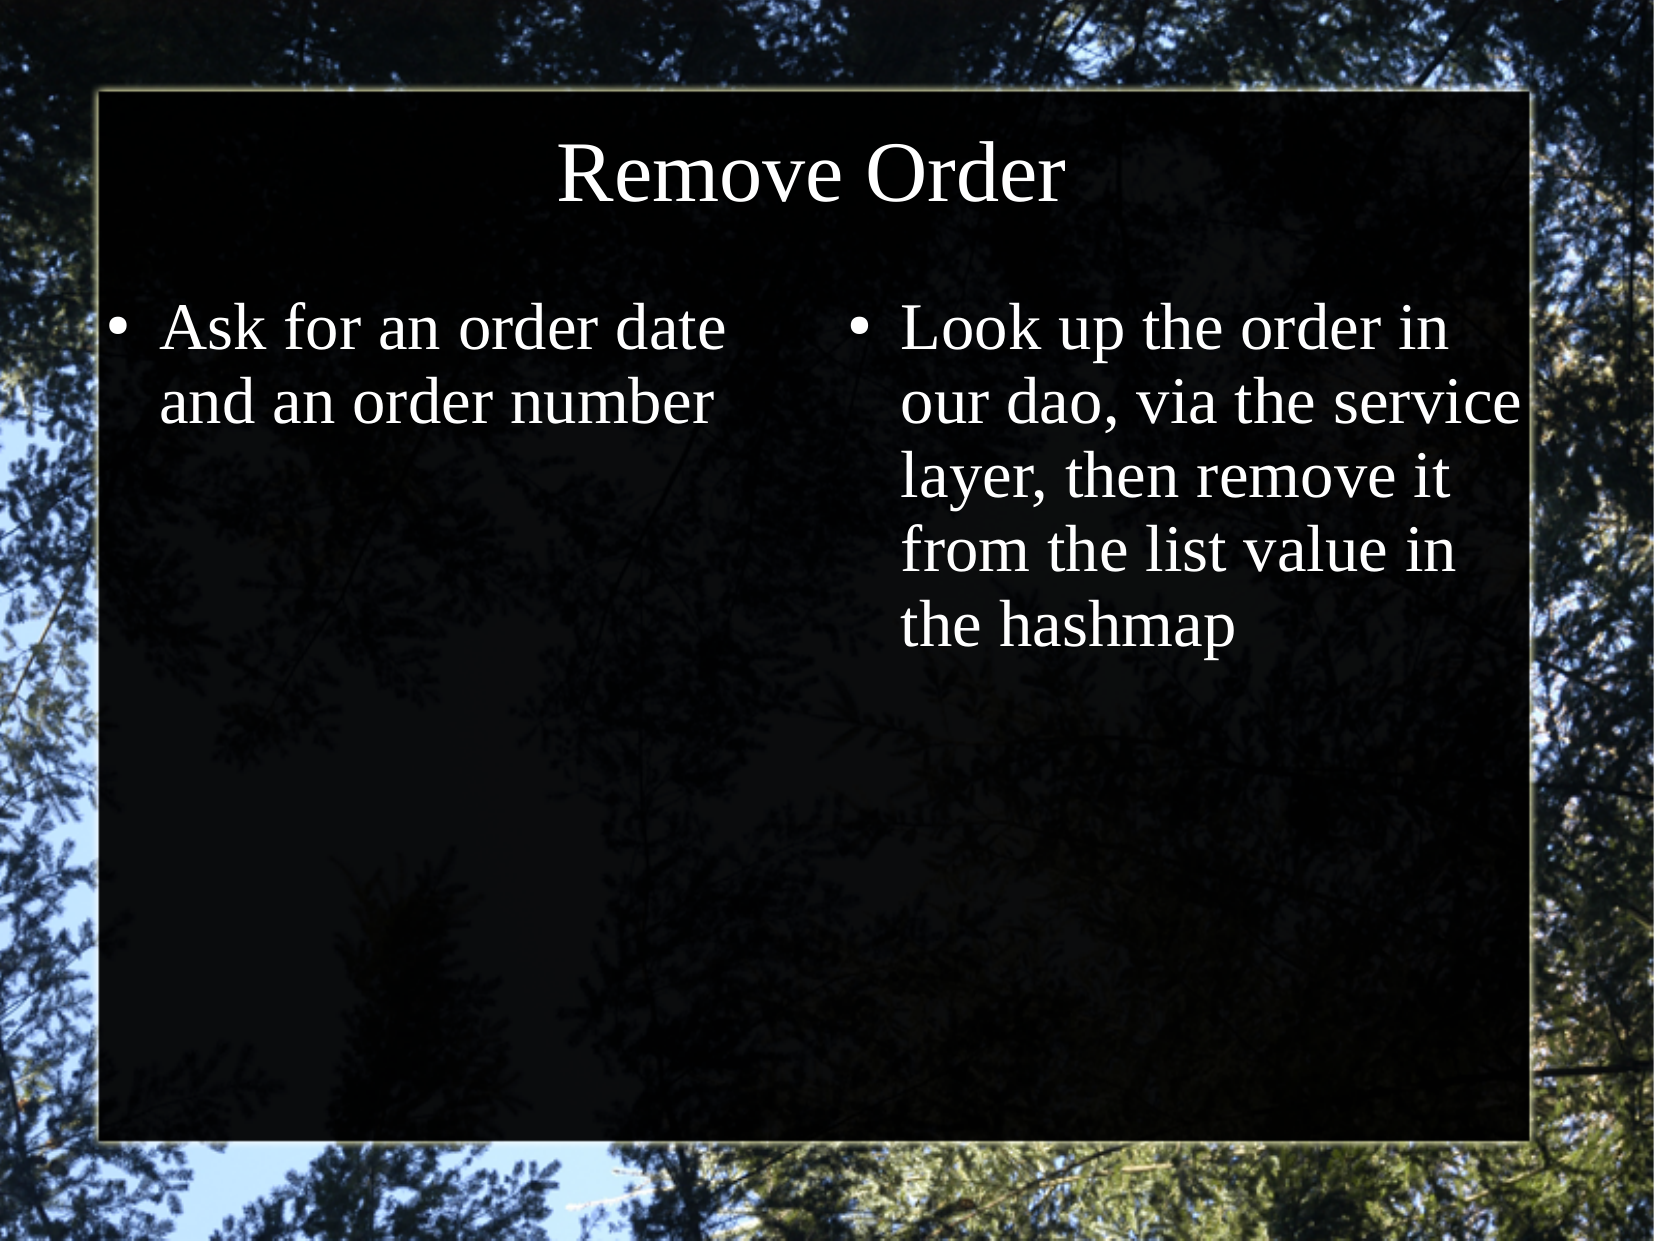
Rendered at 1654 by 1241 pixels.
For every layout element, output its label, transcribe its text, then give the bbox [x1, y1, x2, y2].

picture [0, 0, 1654, 1241]
list Ask for an order date and an order number [88, 290, 795, 1123]
title Remove Order [88, 88, 1536, 257]
list Look up the order in our dao, via the service layer, then remove it from the list value in the hashmap [829, 290, 1536, 1123]
